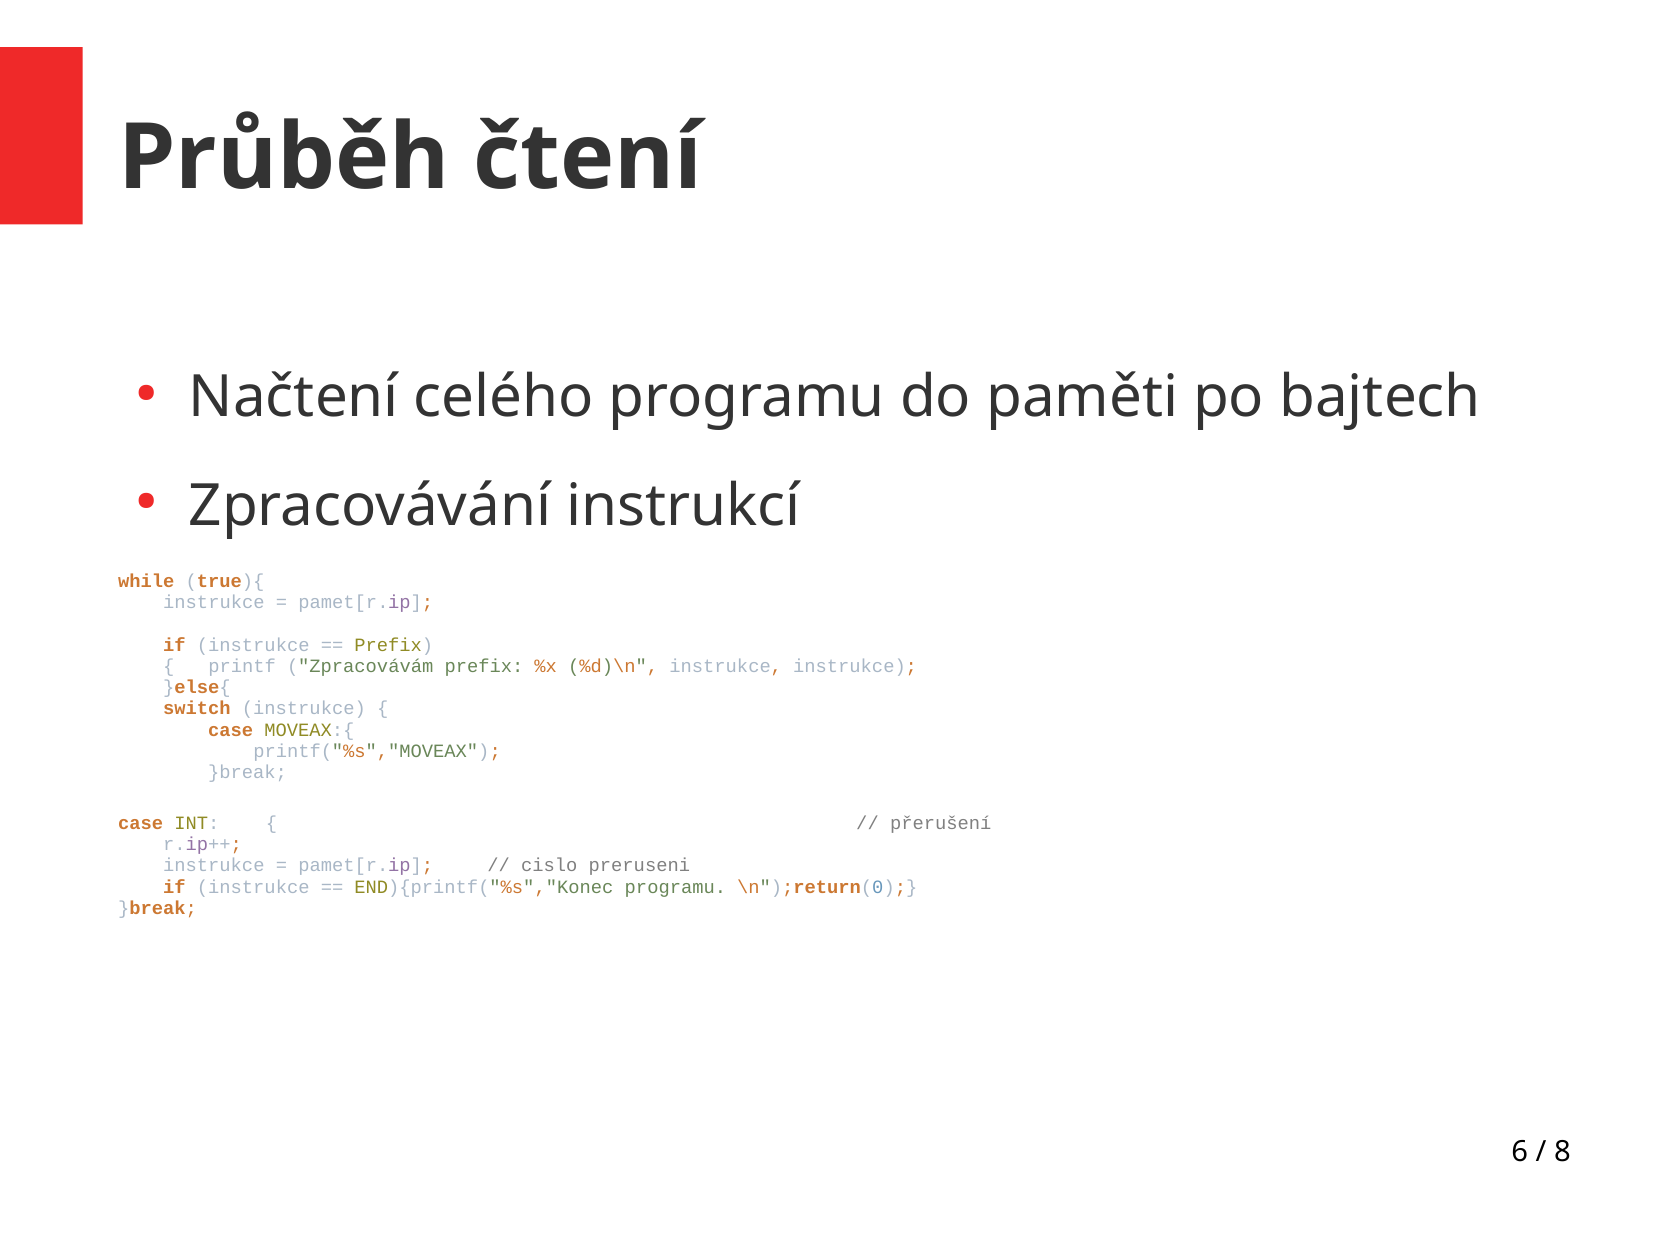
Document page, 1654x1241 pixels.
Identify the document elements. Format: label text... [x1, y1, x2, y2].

list Načtení celého programu do paměti po bajtech Zpracovávání instrukcí while (true){ instrukce = pamet[r.ip]; if (instrukce == Prefix) { printf ("Zpracovávám prefix: %x (%d)\n", instrukce, instrukce); }else{ switch (instrukce) { case MOVEAX:{ printf("%s","MOVEAX"); }break; case INT: { // přerušení r.ip++; instrukce = pamet[r.ip]; // cislo preruseni if (instrukce == END){printf("%s","Konec programu. \n");return(0);} }break; [118, 354, 1536, 1074]
title Průběh čtení [118, 49, 1571, 257]
